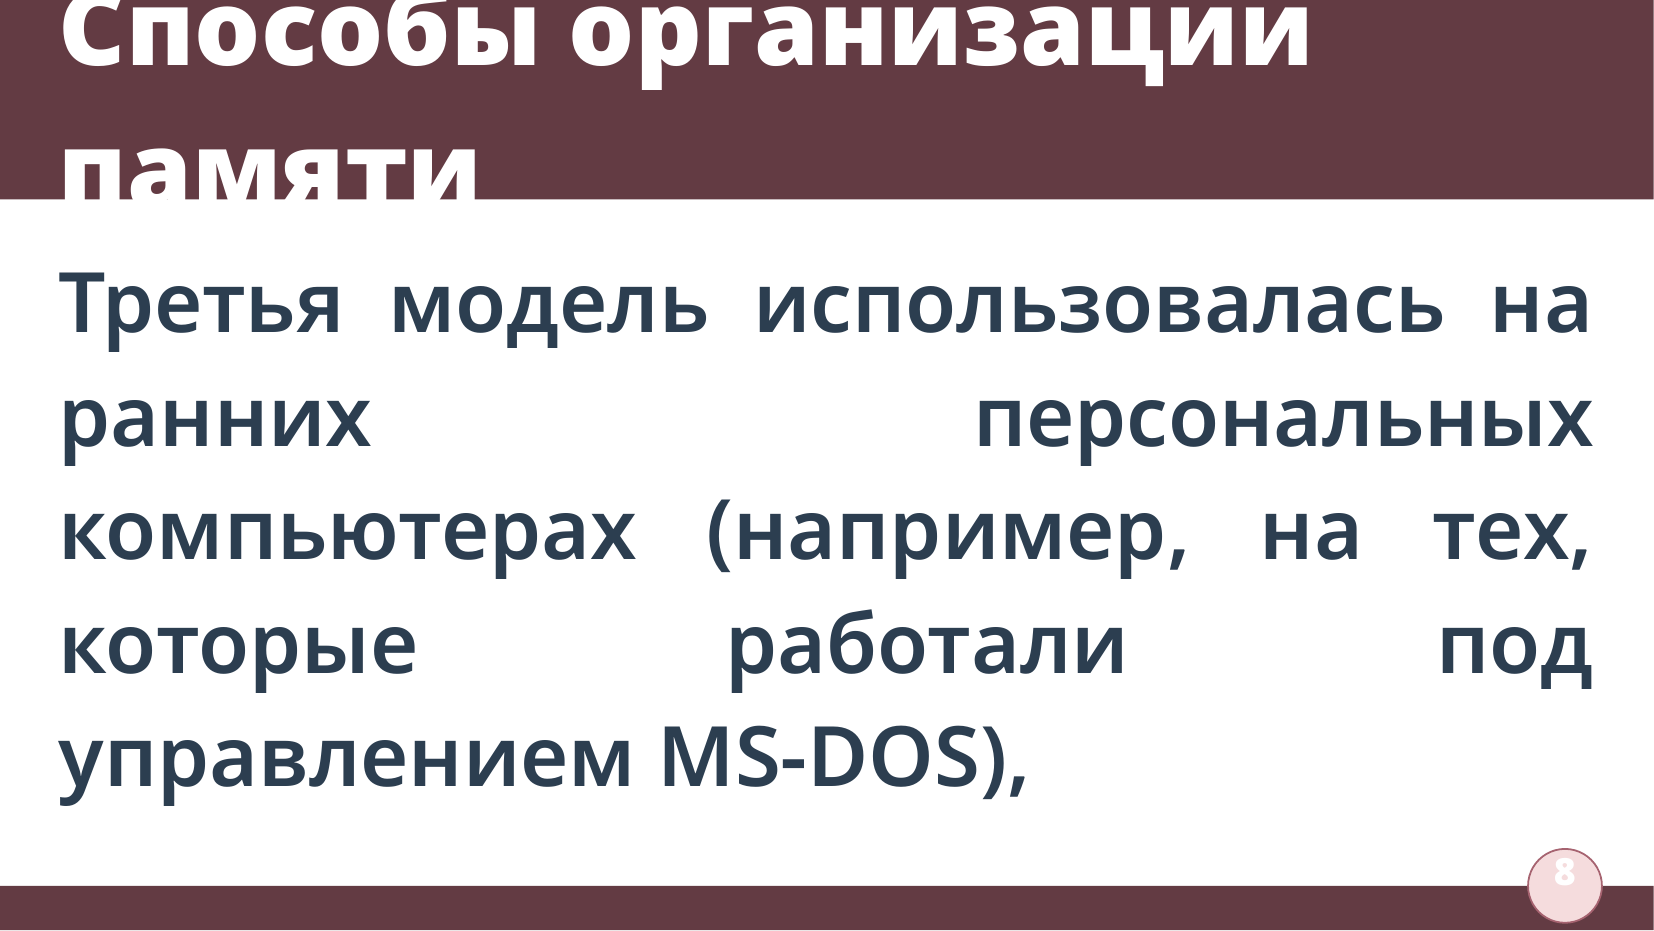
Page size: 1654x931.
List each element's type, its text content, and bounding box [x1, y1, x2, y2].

list Третья модель использовалась на ранних персональных компьютерах (например, на тех, которые работали под управлением MS-DOS), [59, 243, 1595, 864]
title Способы организации памяти [59, 37, 1595, 155]
